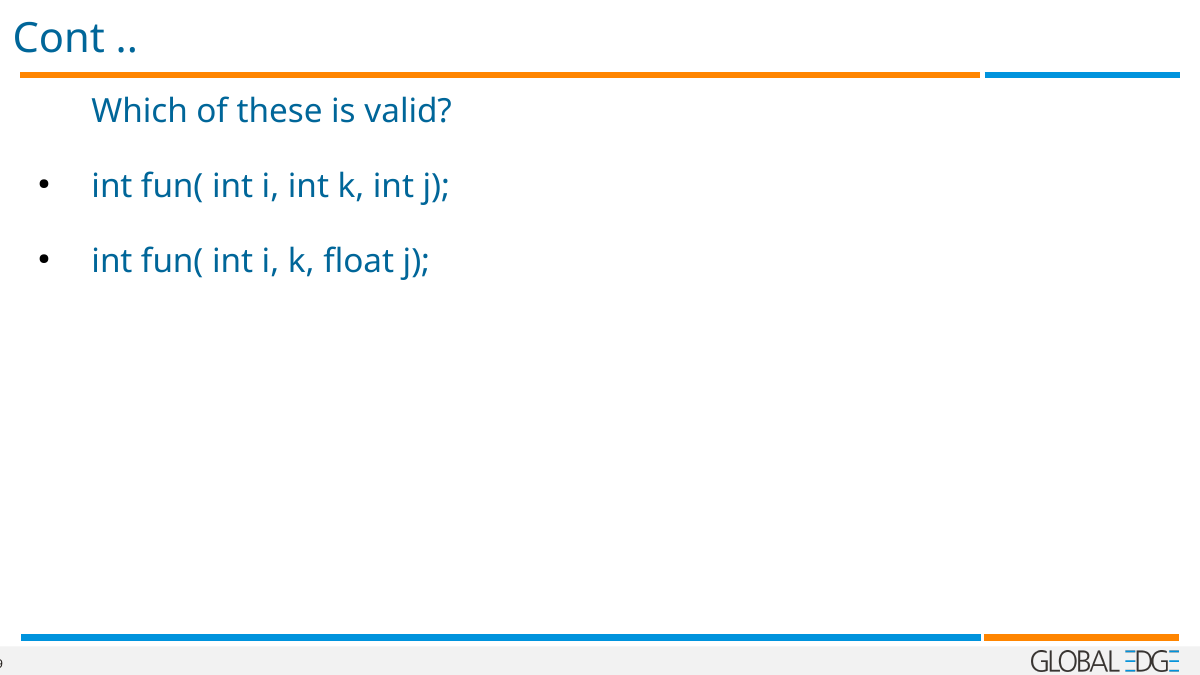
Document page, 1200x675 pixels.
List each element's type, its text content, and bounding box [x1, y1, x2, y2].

picture [1031, 650, 1179, 672]
list Which of these is valid? int fun( int i, int k, int j); int fun( int i, k, float j); [20, 87, 1179, 628]
title Cont .. [12, 9, 1088, 63]
